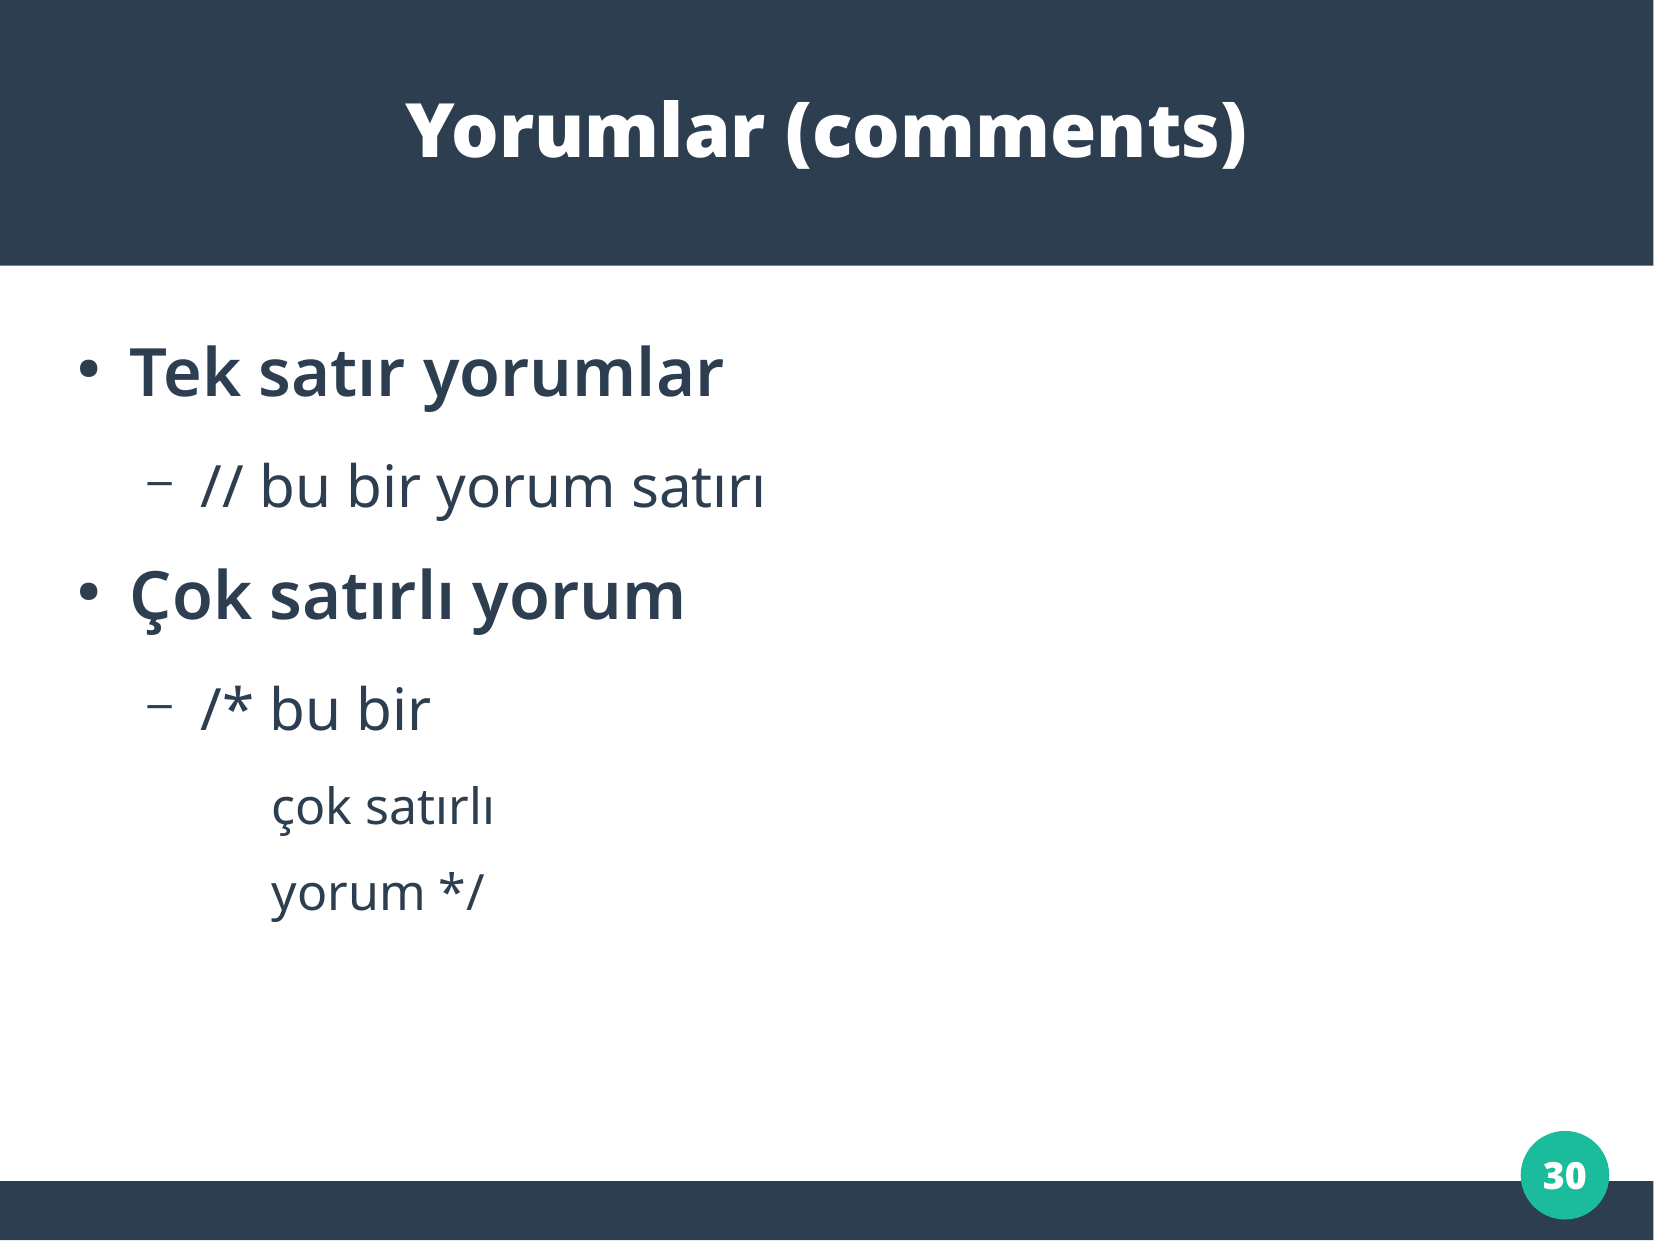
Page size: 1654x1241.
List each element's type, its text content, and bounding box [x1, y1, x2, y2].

title Yorumlar (comments) [59, 49, 1595, 207]
list Tek satır yorumlar // bu bir yorum satırı Çok satırlı yorum /* bu bir çok satırlı yorum */ [59, 324, 1595, 1152]
